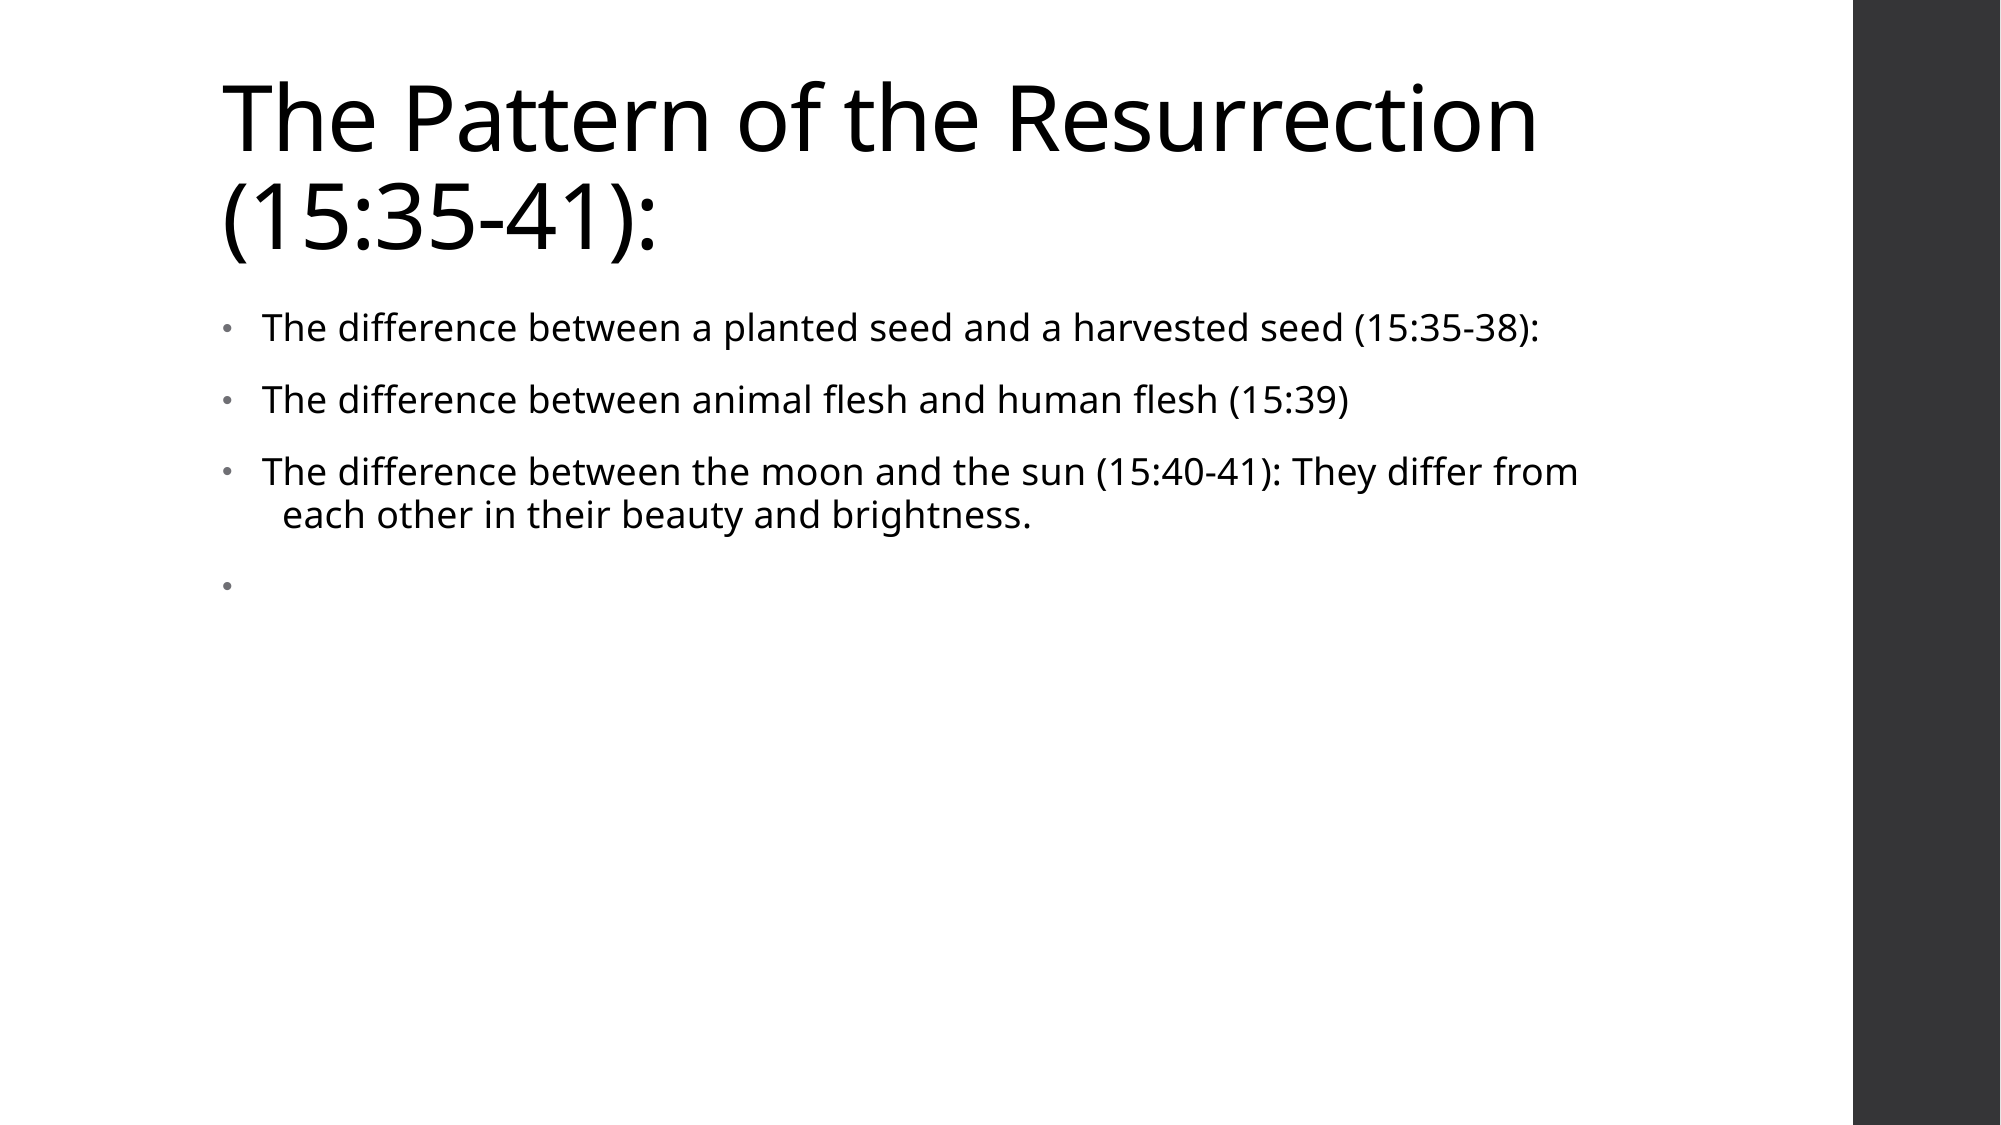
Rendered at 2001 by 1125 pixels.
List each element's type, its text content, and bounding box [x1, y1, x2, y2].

title The Pattern of the Resurrection (15:35-41): [206, 60, 1797, 278]
list The difference between a planted seed and a harvested seed (15:35-38): The difference between animal flesh and human flesh (15:39) The difference between the moon and the sun (15:40-41): They differ from each other in their beauty and brightness. [206, 299, 1617, 1014]
